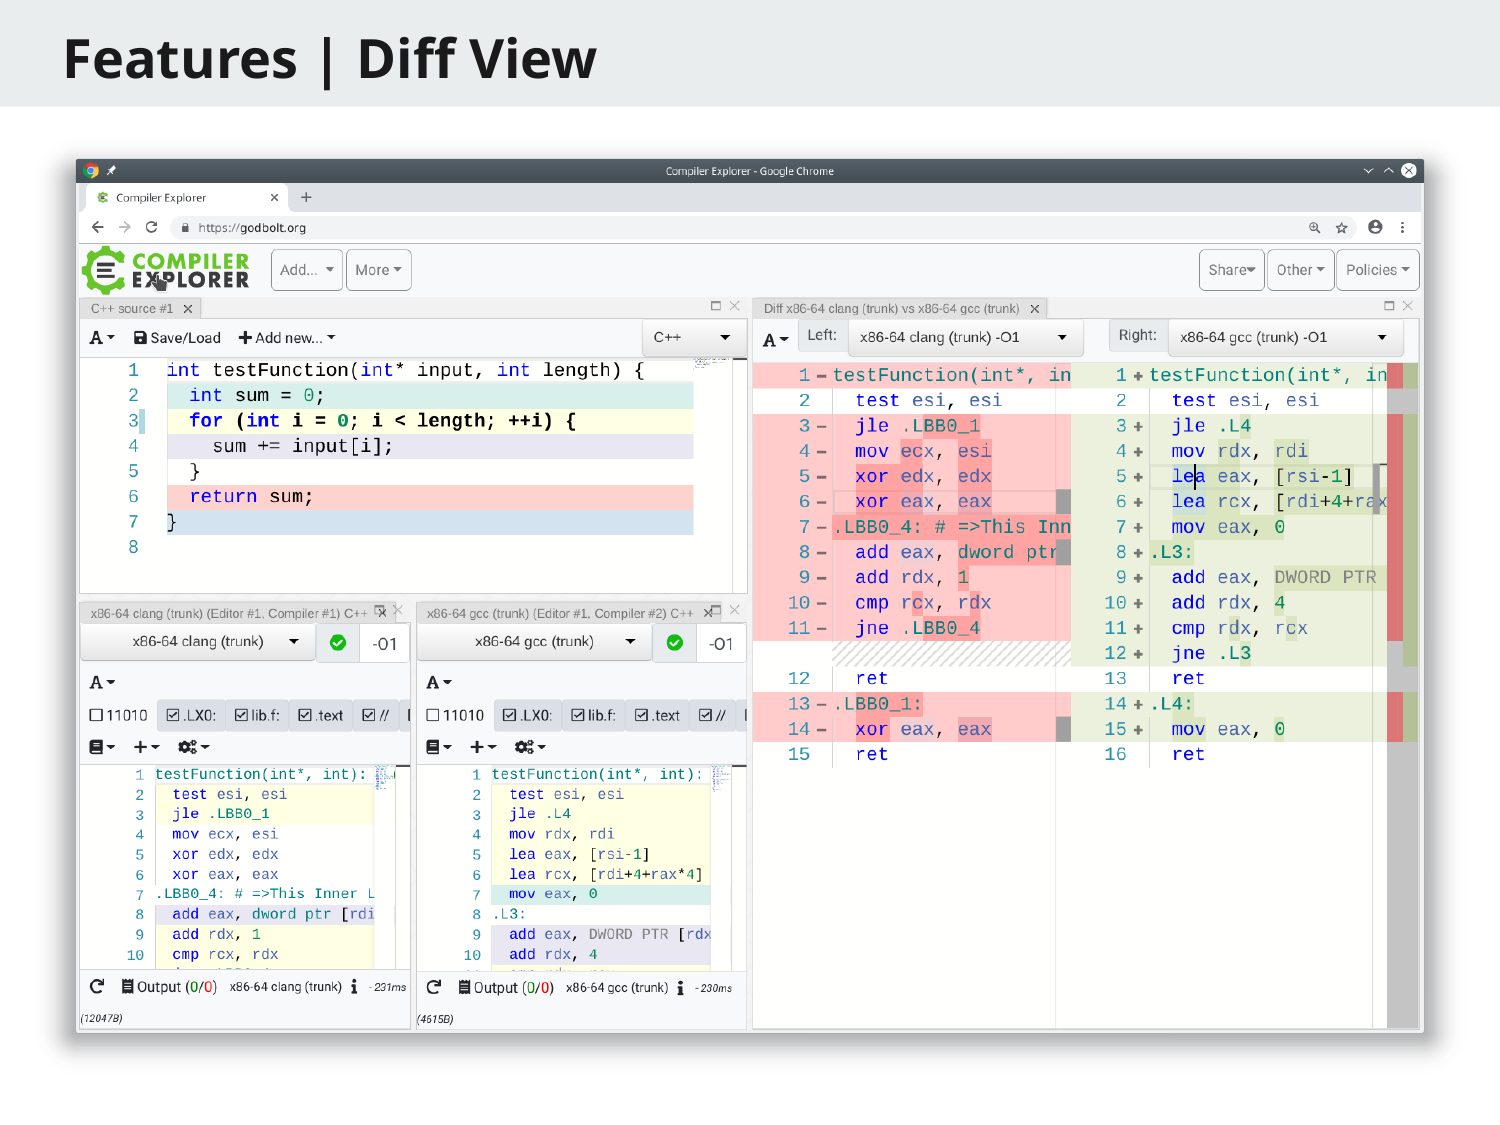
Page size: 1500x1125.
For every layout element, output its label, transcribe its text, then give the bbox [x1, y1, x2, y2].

picture [24, 127, 1475, 1084]
title Features | Diff View [47, 9, 1309, 103]
